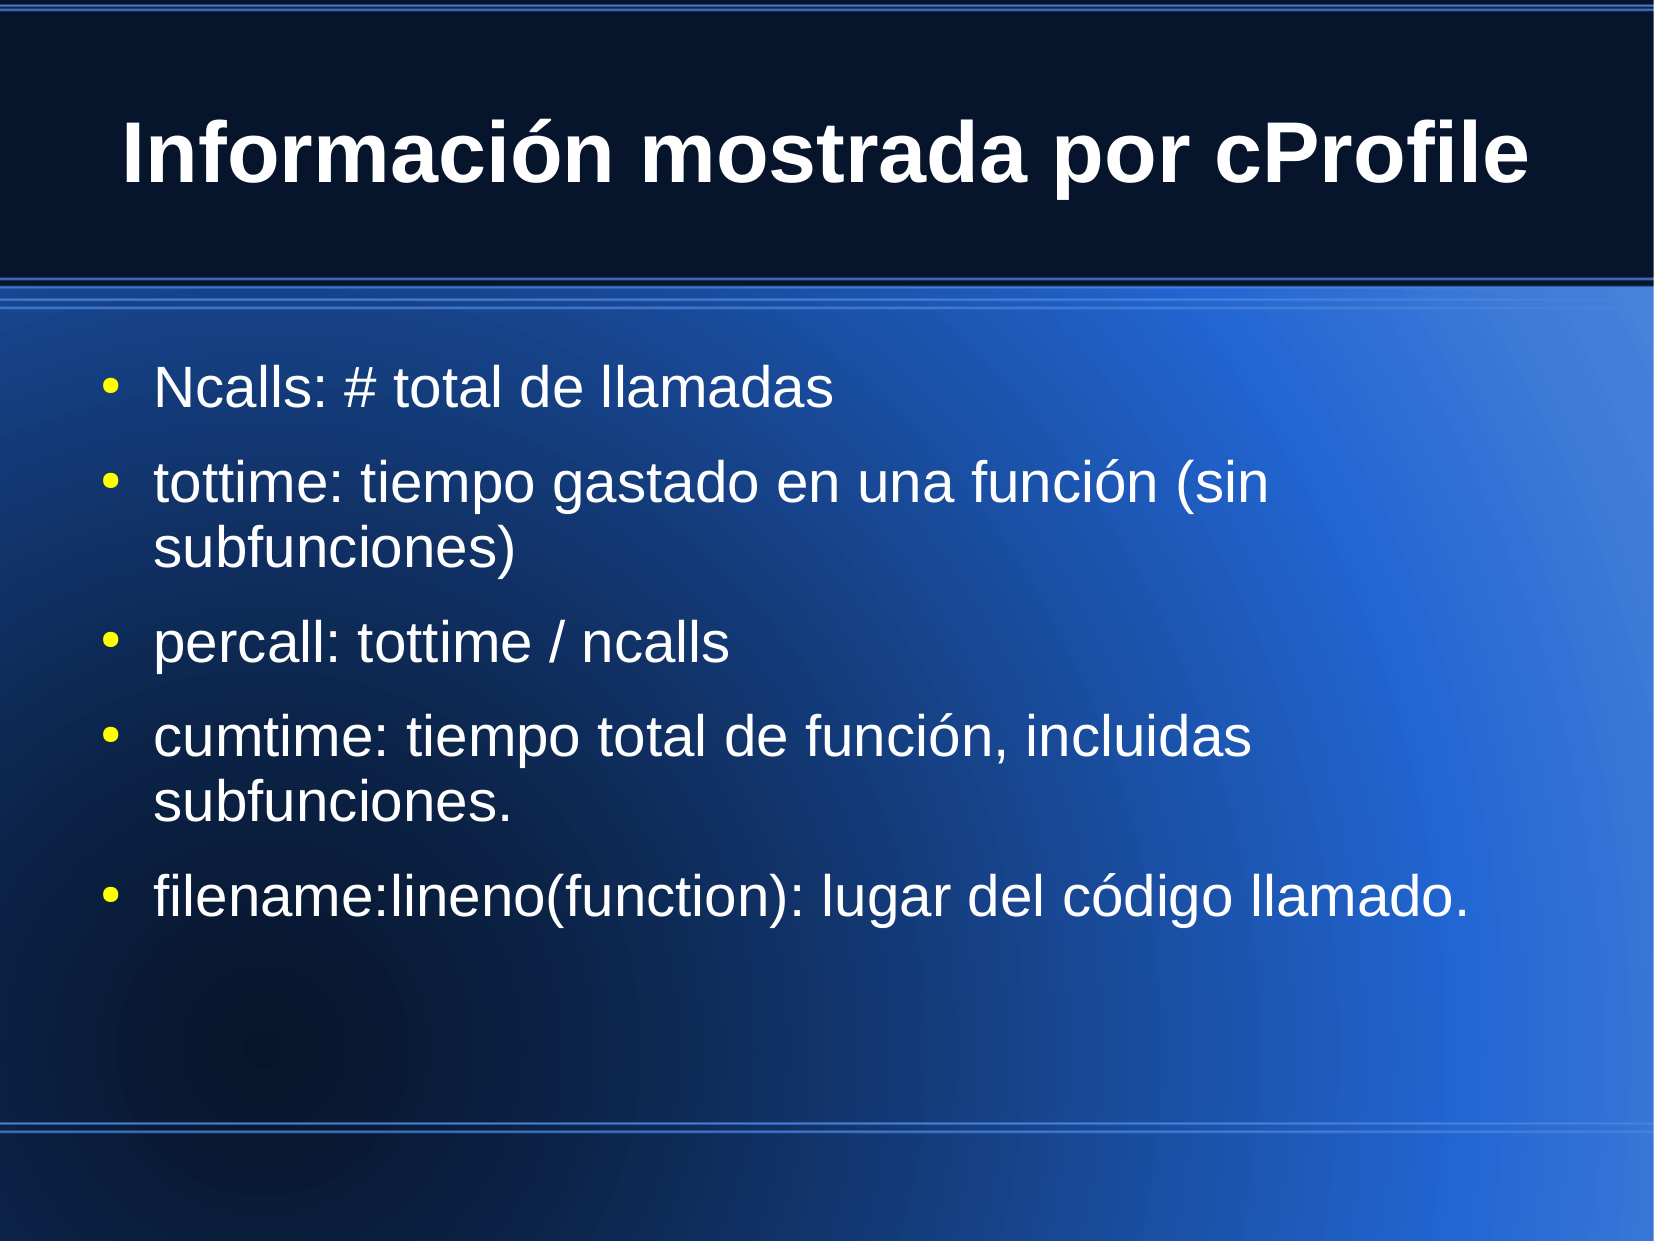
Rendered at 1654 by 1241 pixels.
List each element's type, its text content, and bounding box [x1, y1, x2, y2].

picture [0, 0, 1654, 1241]
list Ncalls: # total de llamadas tottime: tiempo gastado en una función (sin subfunciones) percall: tottime / ncalls cumtime: tiempo total de función, incluidas subfunciones. filename:lineno(function): lugar del código llamado. [82, 355, 1571, 1075]
title Información mostrada por cProfile [82, 49, 1571, 257]
